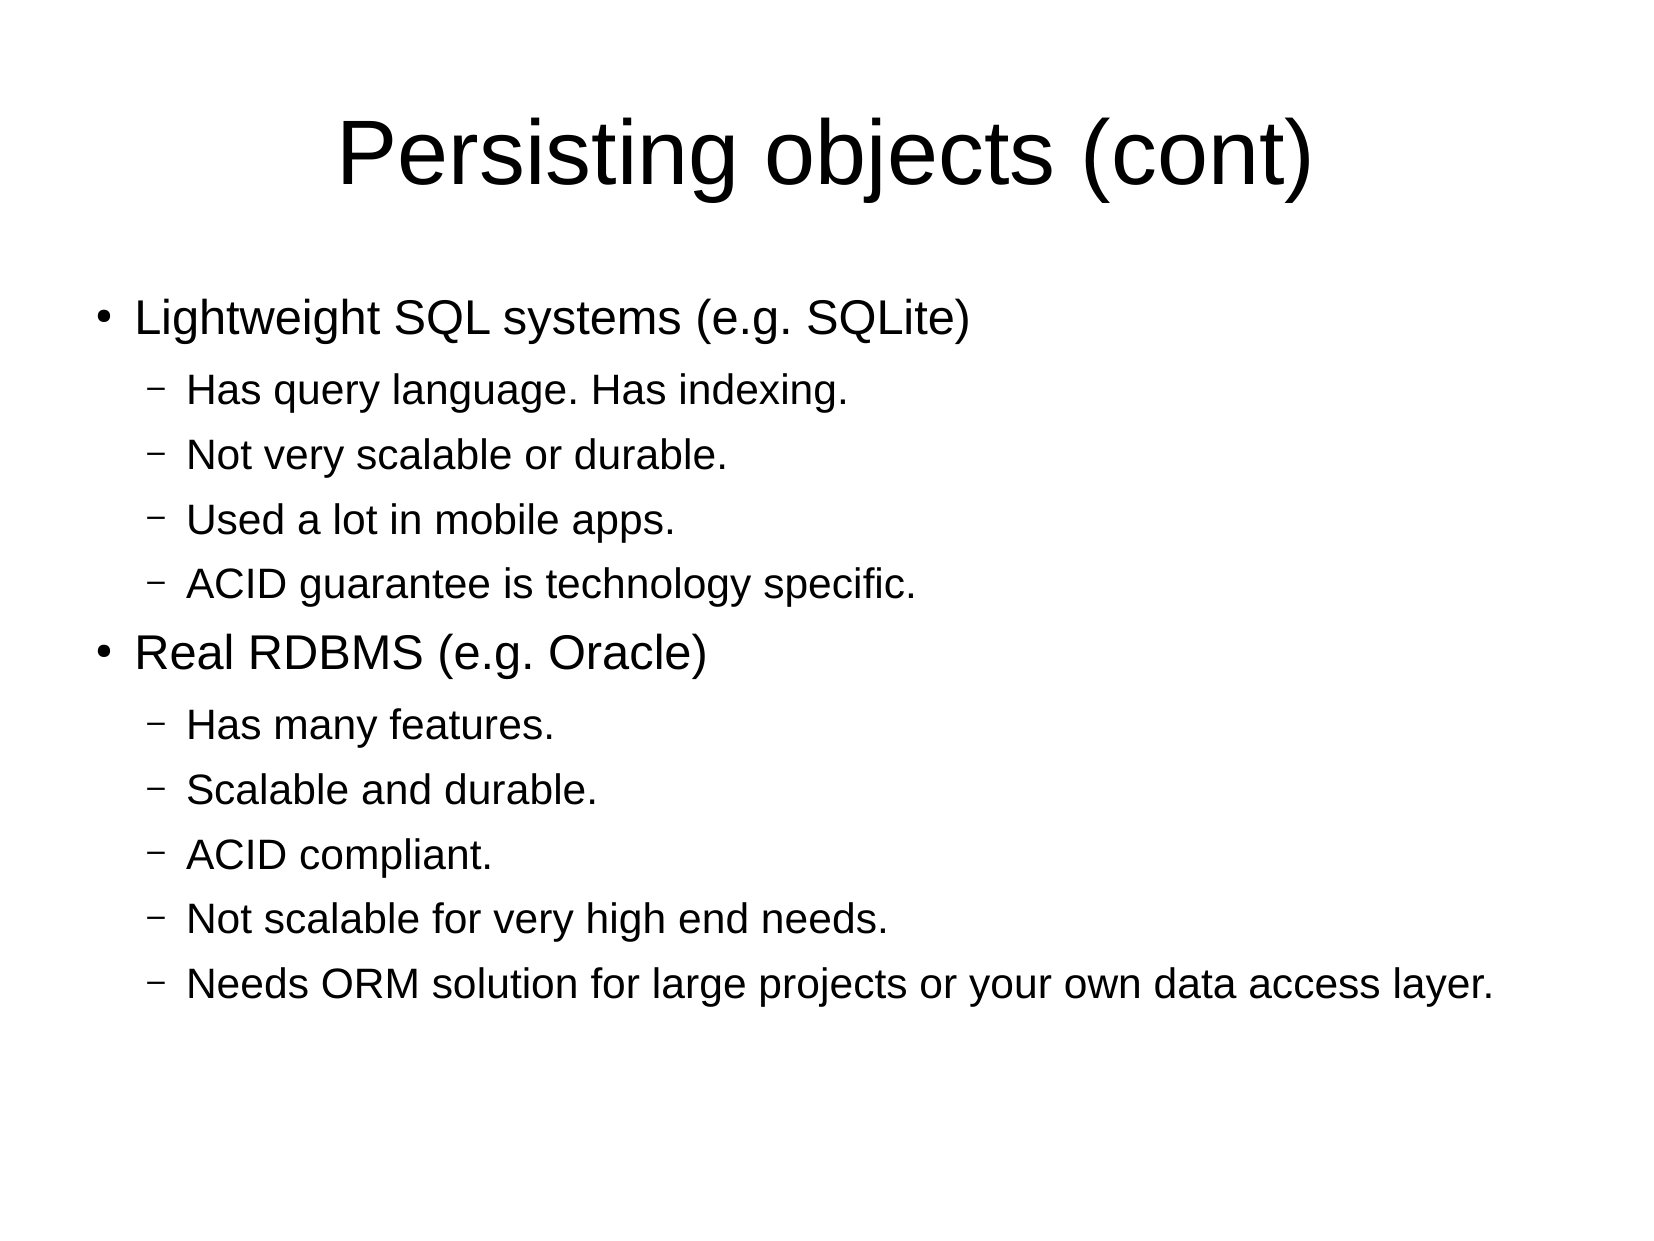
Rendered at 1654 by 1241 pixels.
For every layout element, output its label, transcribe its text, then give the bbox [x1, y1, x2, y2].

title Persisting objects (cont) [82, 49, 1571, 257]
list Lightweight SQL systems (e.g. SQLite) Has query language. Has indexing. Not very scalable or durable. Used a lot in mobile apps. ACID guarantee is technology specific. Real RDBMS (e.g. Oracle) Has many features. Scalable and durable. ACID compliant. Not scalable for very high end needs. Needs ORM solution for large projects or your own data access layer. [82, 290, 1538, 1010]
